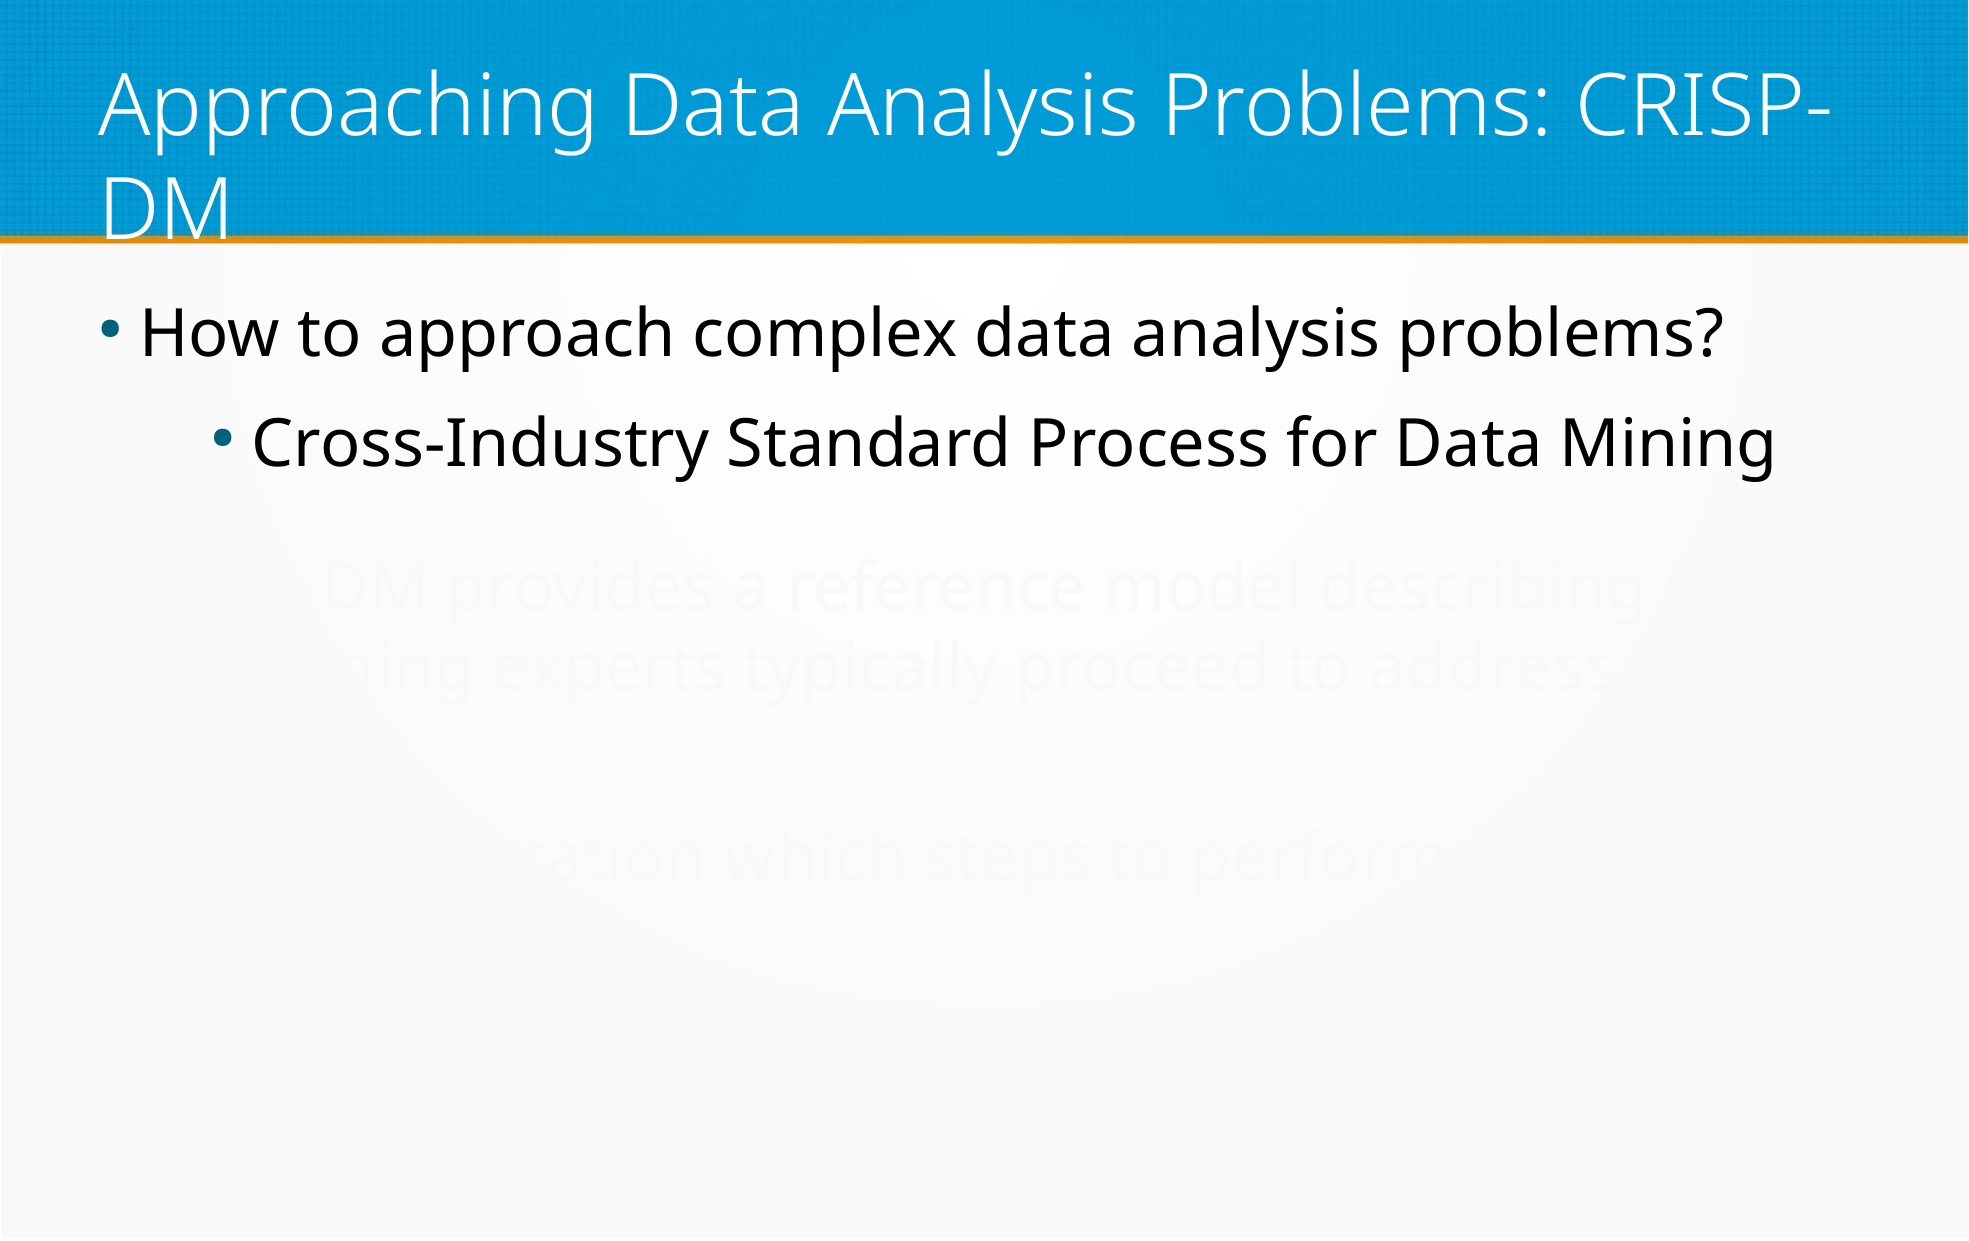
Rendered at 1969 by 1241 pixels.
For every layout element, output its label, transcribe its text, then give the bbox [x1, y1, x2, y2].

picture [0, 233, 1969, 1241]
title Approaching Data Analysis Problems: CRISP-DM [98, 49, 1870, 257]
list How to approach complex data analysis problems? Cross-Industry Standard Process for Data Mining CRISP-DM provides a reference model describing how data mining experts typically proceed to address their problems It gives orientation which steps to perform in a data science project It divides the process into six major phases [98, 290, 1870, 1156]
